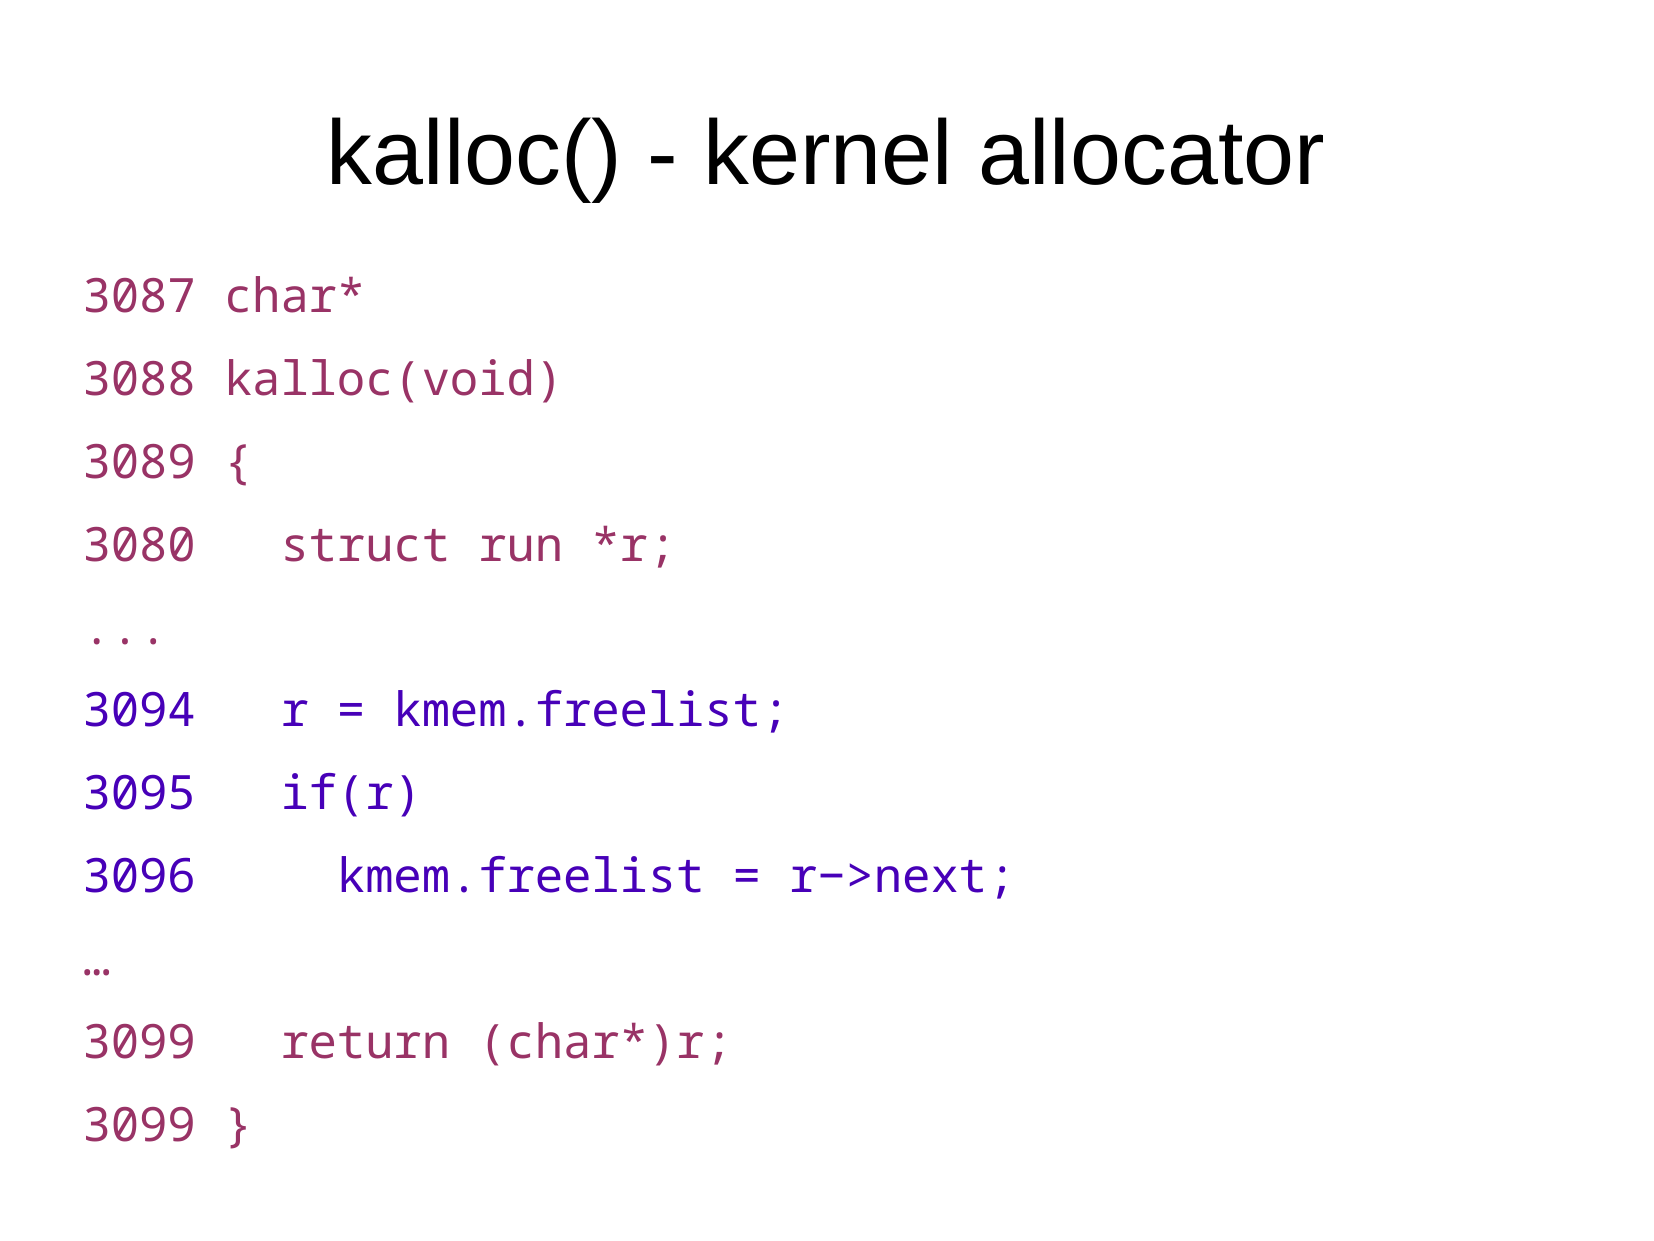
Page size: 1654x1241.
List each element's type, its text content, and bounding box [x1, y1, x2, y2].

title kalloc() - kernel allocator [82, 49, 1571, 257]
list 3087 char* 3088 kalloc(void) 3089 { 3080 struct run *r; ... 3094 r = kmem.freelist; 3095 if(r) 3096 kmem.freelist = r−>next; … 3099 return (char*)r; 3099 } [82, 262, 1571, 1163]
